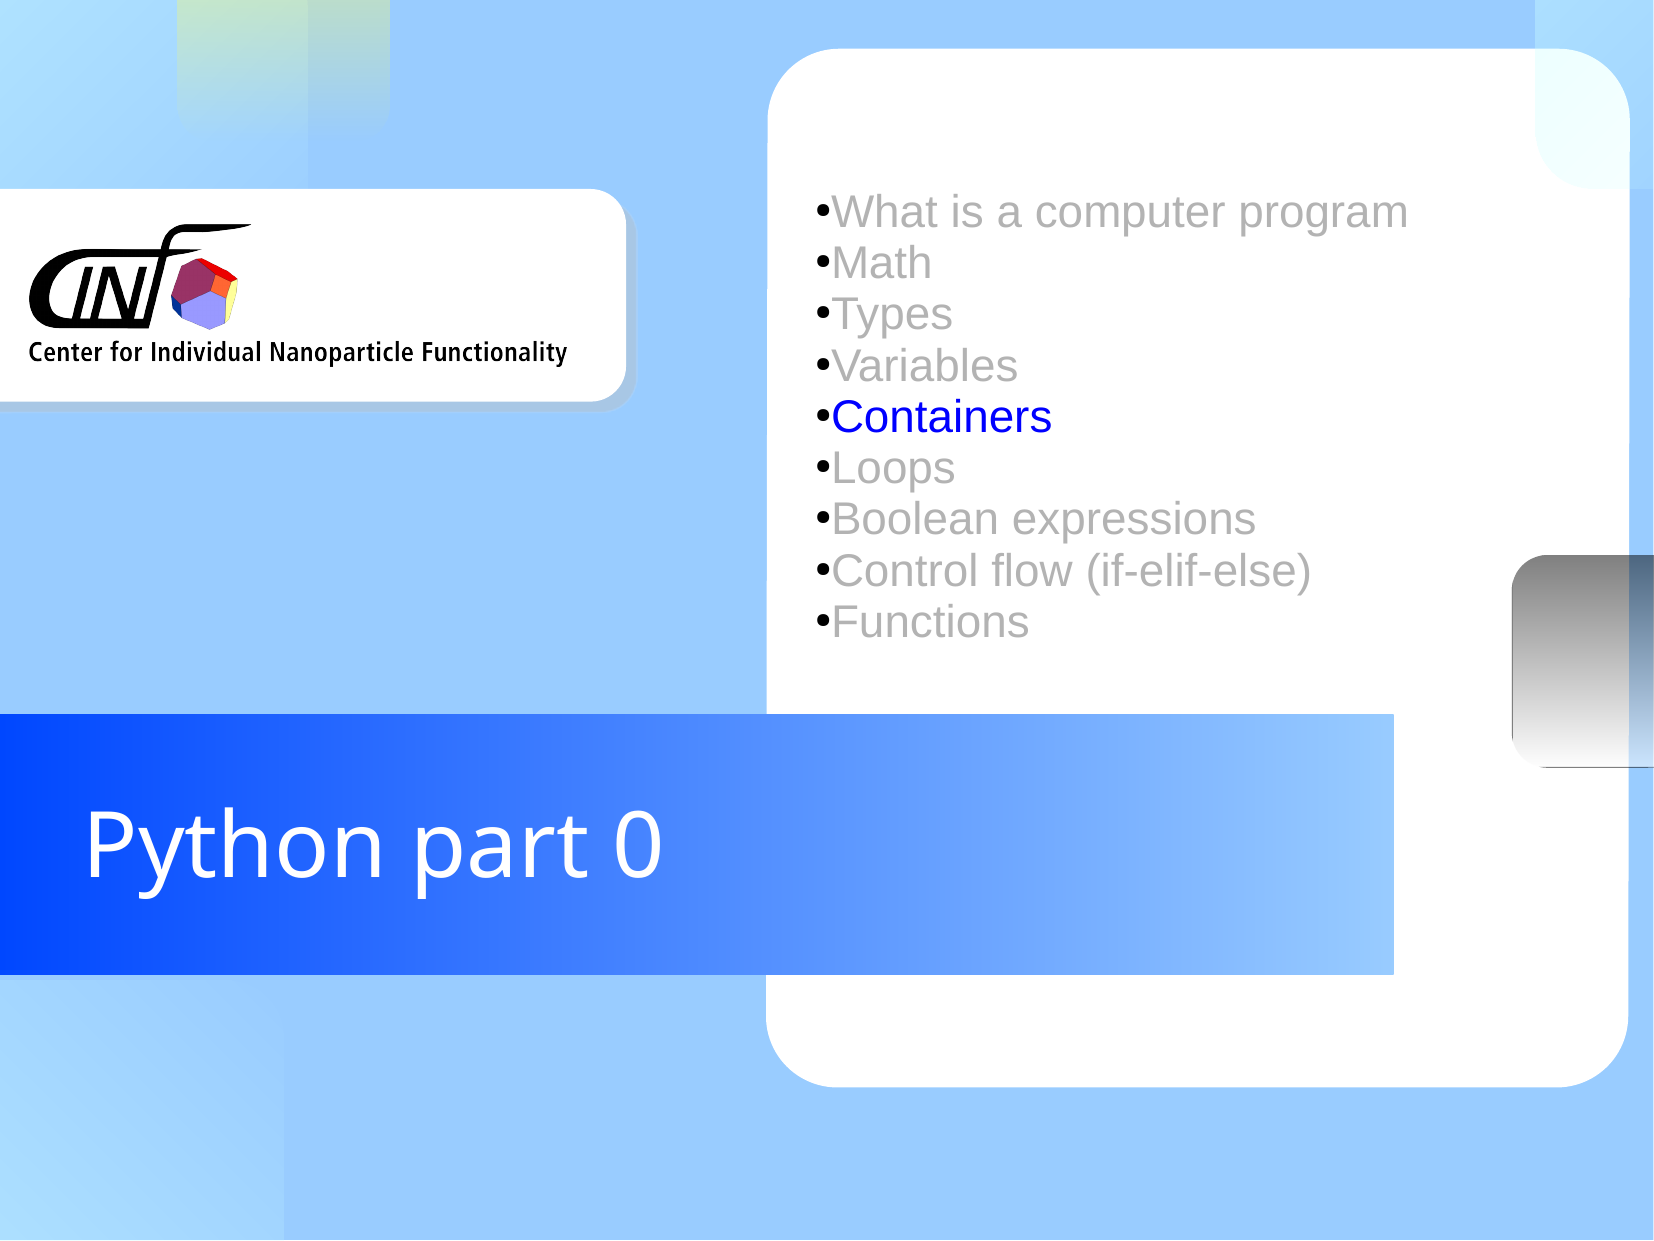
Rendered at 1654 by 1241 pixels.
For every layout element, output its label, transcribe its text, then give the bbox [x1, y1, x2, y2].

title Python part 0 [82, 738, 1312, 946]
picture [28, 224, 567, 367]
subtitle What is a computer program Math Types Variables Containers Loops Boolean expressions Control flow (if-elif-else) Functions [814, 185, 1571, 699]
table_header A [1013, 946, 1017, 974]
table_header A [1013, 715, 1017, 738]
